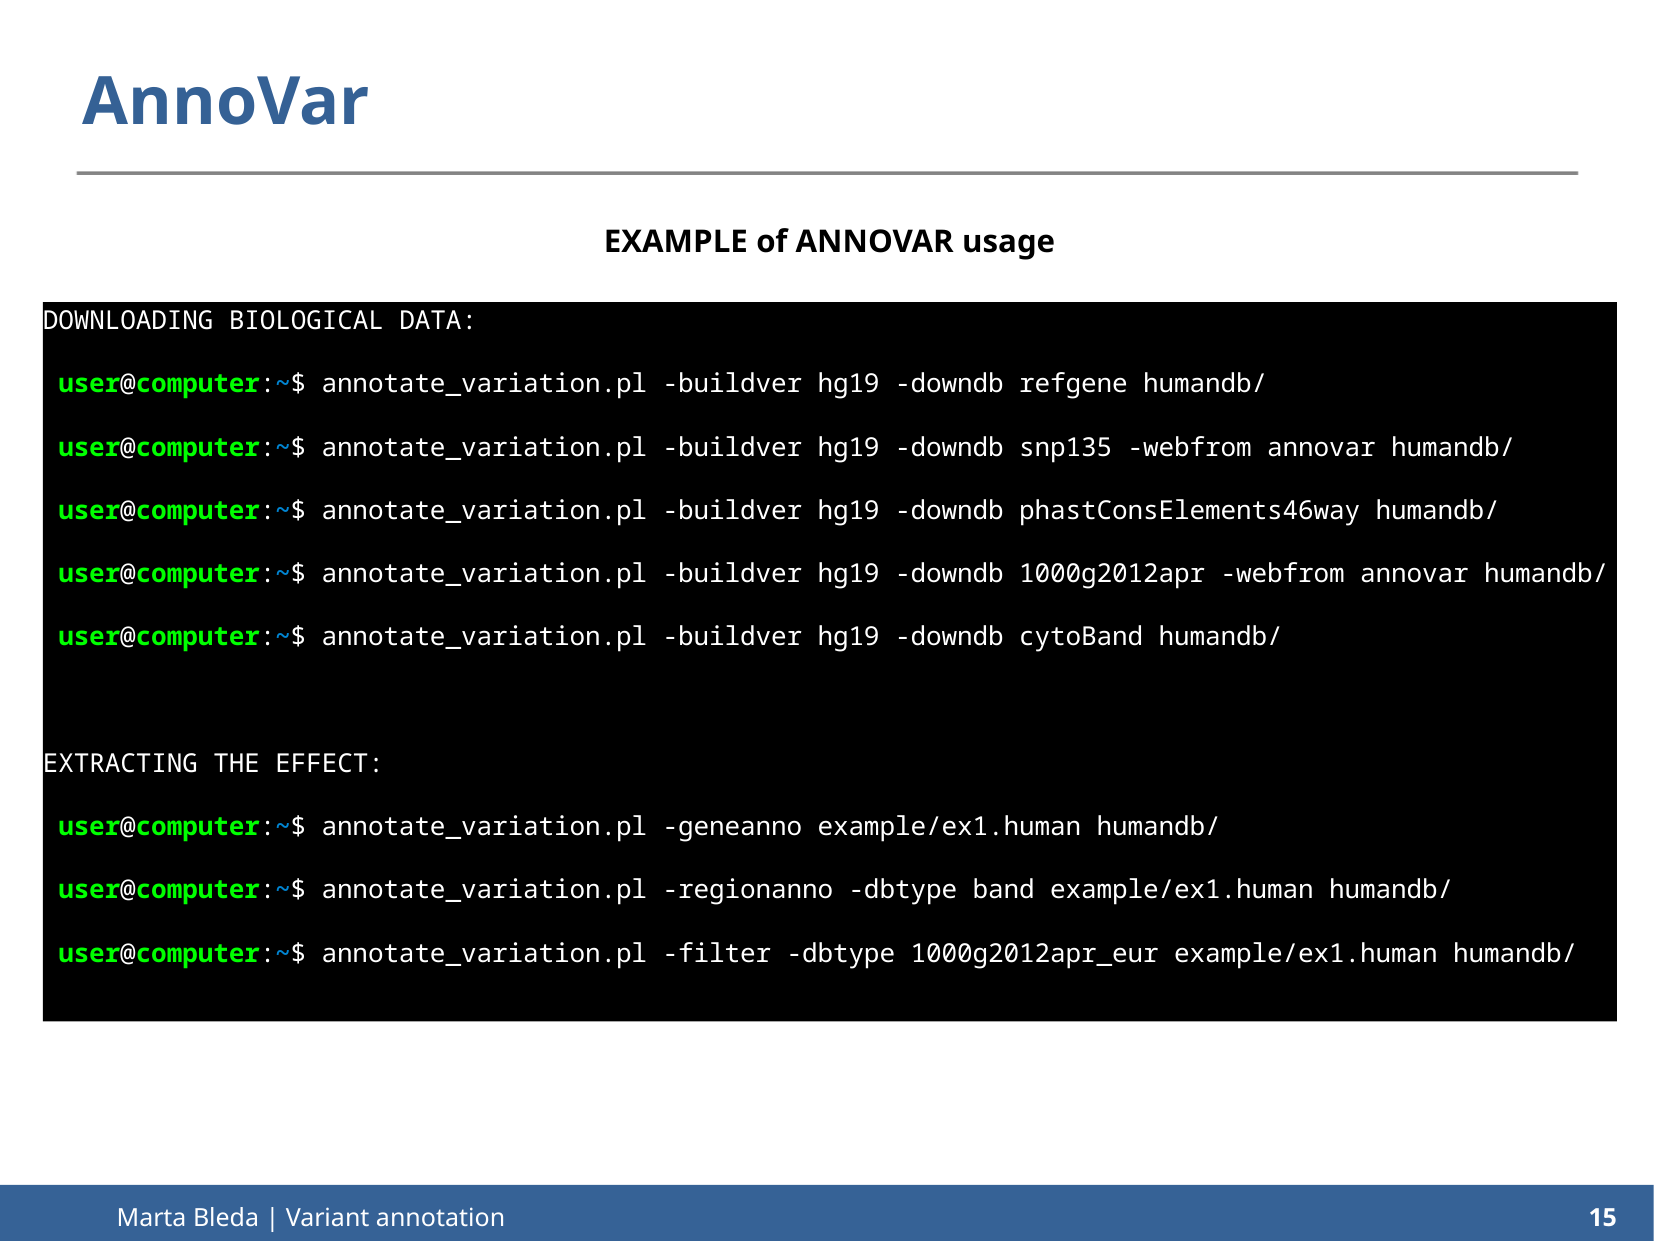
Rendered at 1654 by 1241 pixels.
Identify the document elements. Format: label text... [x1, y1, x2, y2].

title AnnoVar [82, 49, 1571, 148]
text_box EXAMPLE of ANNOVAR usage [41, 211, 1619, 299]
picture [74, 170, 1580, 175]
list DOWNLOADING BIOLOGICAL DATA: user@computer:~$ annotate_variation.pl -buildver hg19 -downdb refgene humandb/ user@computer:~$ annotate_variation.pl -buildver hg19 -downdb snp135 -webfrom annovar humandb/ user@computer:~$ annotate_variation.pl -buildver hg19 -downdb phastConsElements46way humandb/ user@computer:~$ annotate_variation.pl -buildver hg19 -downdb 1000g2012apr -webfrom annovar humandb/ user@computer:~$ annotate_variation.pl -buildver hg19 -downdb cytoBand humandb/ EXTRACTING THE EFFECT: user@computer:~$ annotate_variation.pl -geneanno example/ex1.human humandb/ user@computer:~$ annotate_variation.pl -regionanno -dbtype band example/ex1.human humandb/ user@computer:~$ annotate_variation.pl -filter -dbtype 1000g2012apr_eur example/ex1.human humandb/ [42, 302, 1617, 1022]
